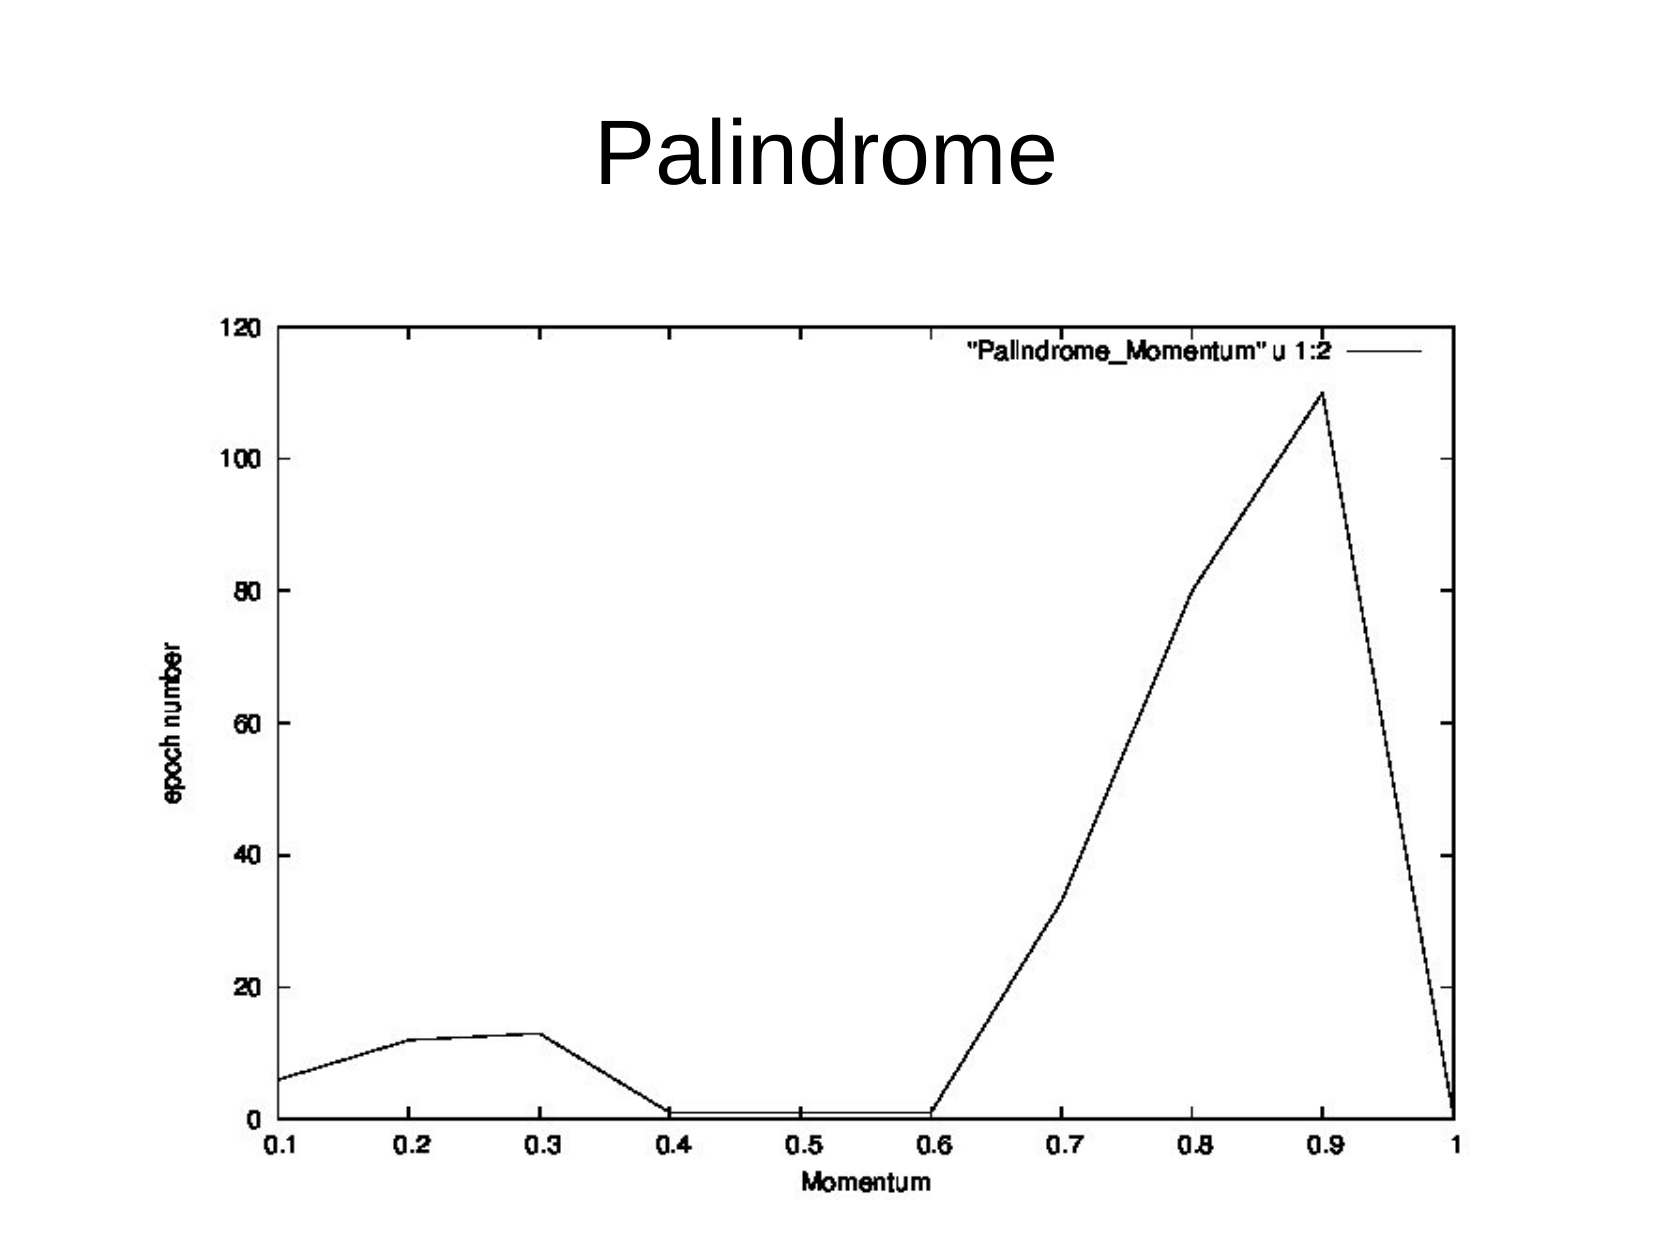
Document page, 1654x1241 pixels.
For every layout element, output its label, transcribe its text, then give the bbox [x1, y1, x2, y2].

title Palindrome [82, 49, 1571, 257]
picture [150, 297, 1501, 1201]
